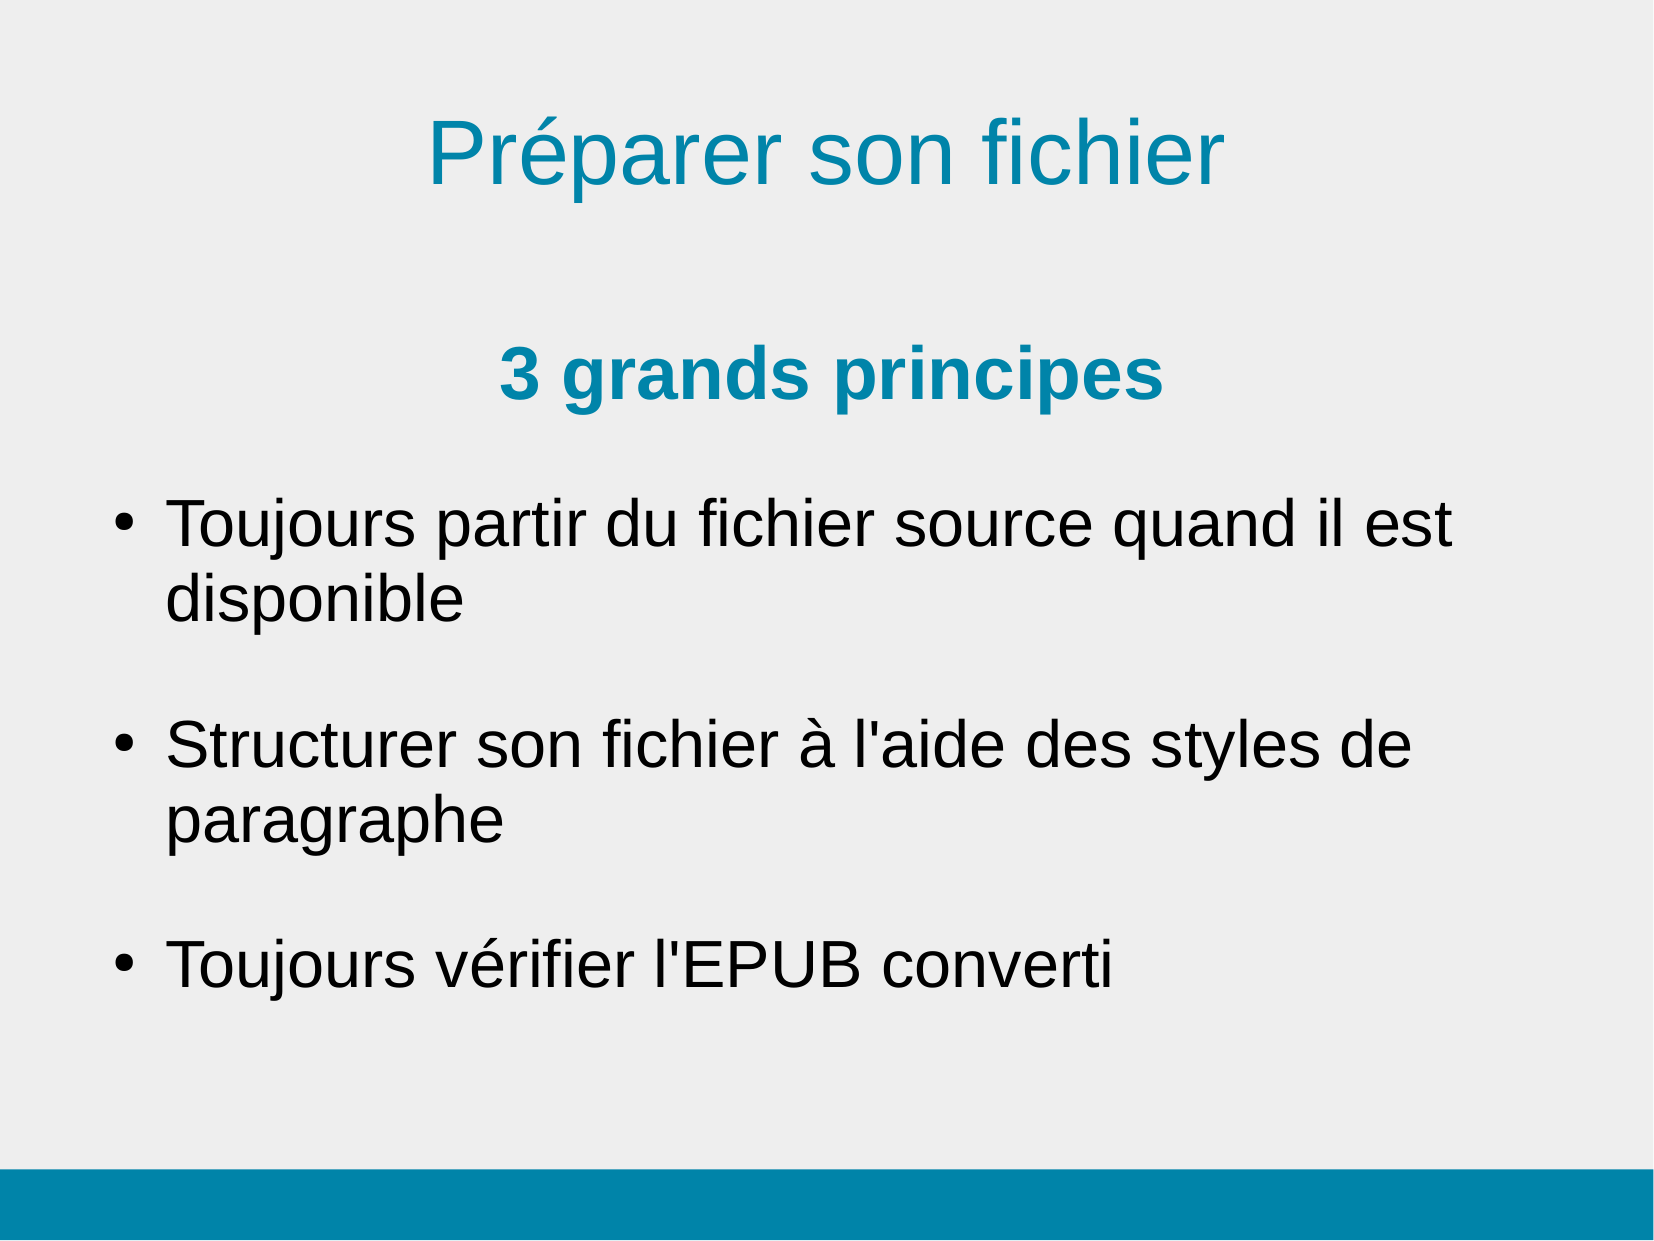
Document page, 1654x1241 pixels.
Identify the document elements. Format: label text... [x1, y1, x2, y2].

text_box [0, 1169, 1654, 1241]
title Préparer son fichier [82, 49, 1571, 257]
list 3 grands principes Toujours partir du fichier source quand il est disponible Structurer son fichier à l'aide des styles de paragraphe Toujours vérifier l'EPUB converti [94, 331, 1571, 1051]
